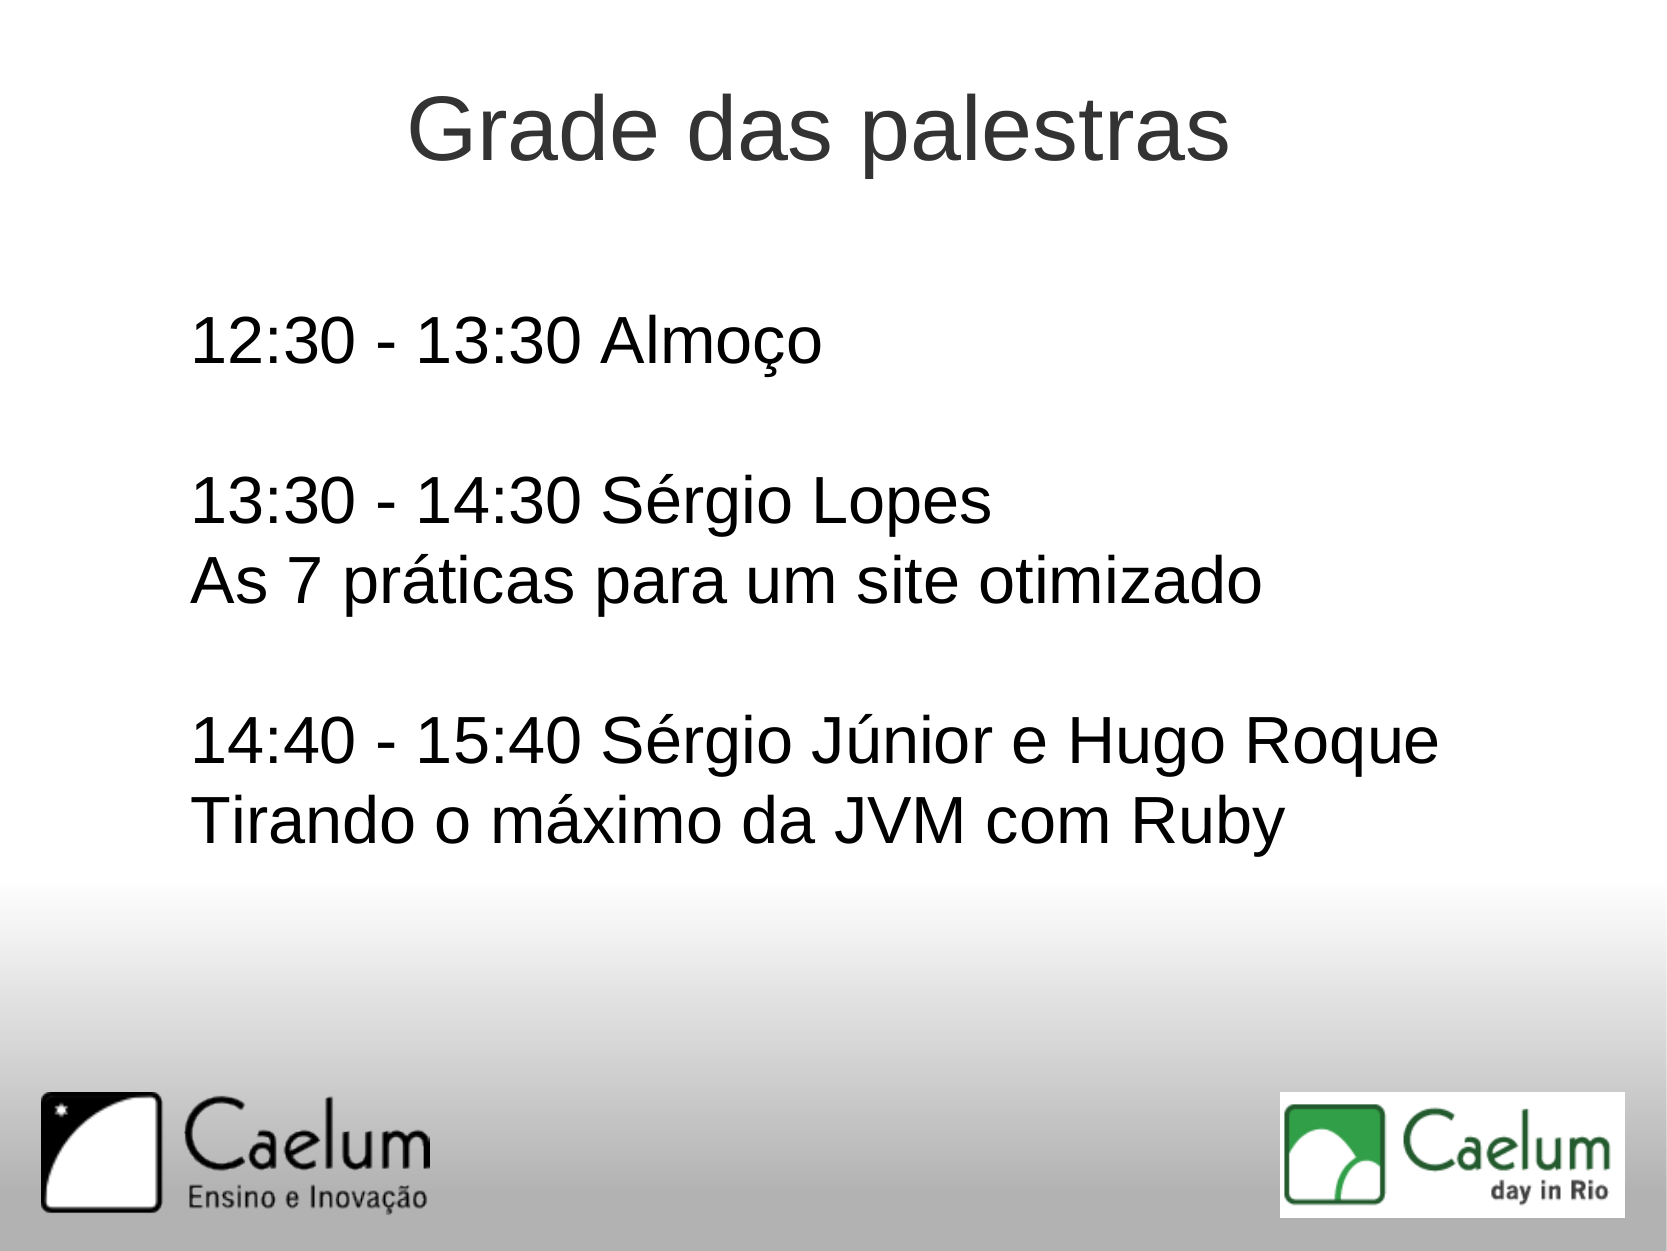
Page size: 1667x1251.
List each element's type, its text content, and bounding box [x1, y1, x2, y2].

text_box 12:30 - 13:30 Almoço 13:30 - 14:30 Sérgio Lopes As 7 práticas para um site otimizado 14:40 - 15:40 Sérgio Júnior e Hugo Roque Tirando o máximo da JVM com Ruby [167, 280, 1490, 954]
picture [0, 0, 1667, 1251]
title Grade das palestras [126, 82, 1512, 283]
